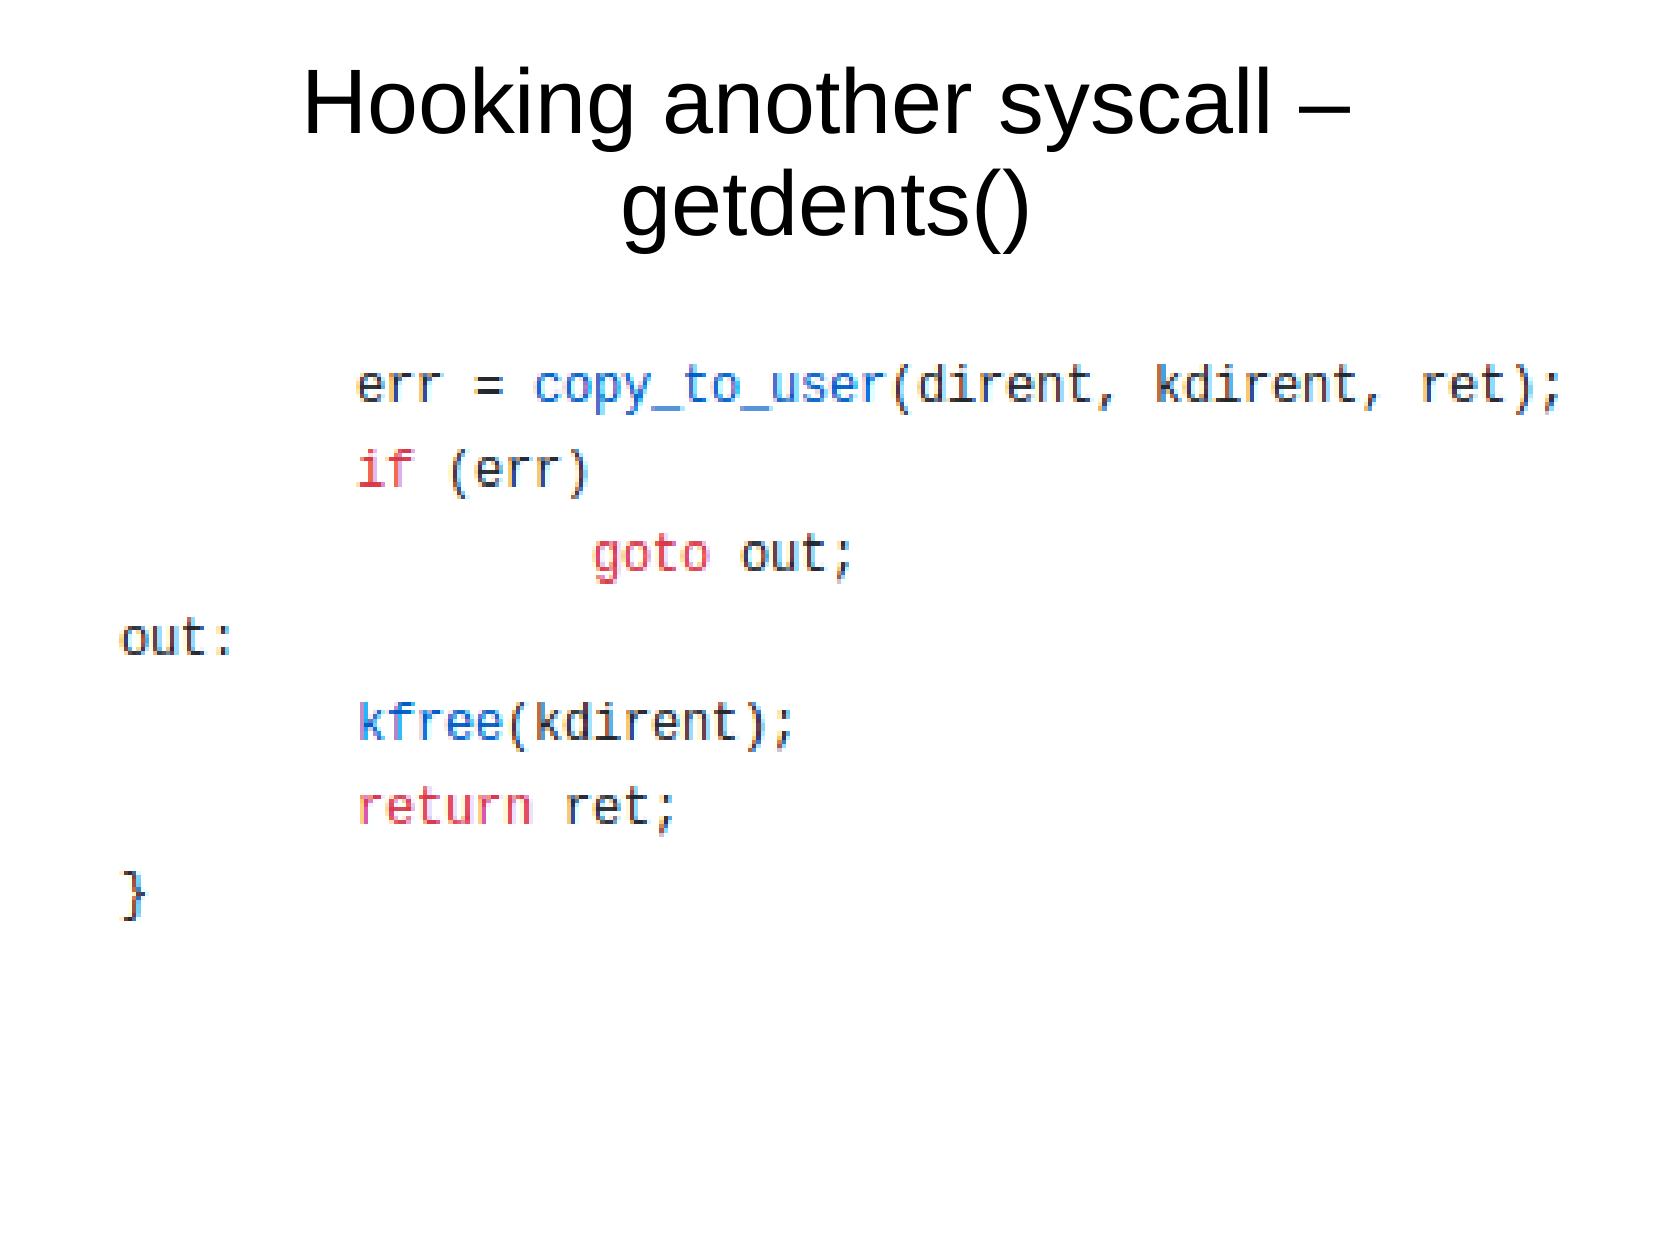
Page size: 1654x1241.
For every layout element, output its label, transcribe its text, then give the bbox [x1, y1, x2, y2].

picture [82, 352, 1571, 947]
title Hooking another syscall – getdents() [82, 49, 1571, 257]
